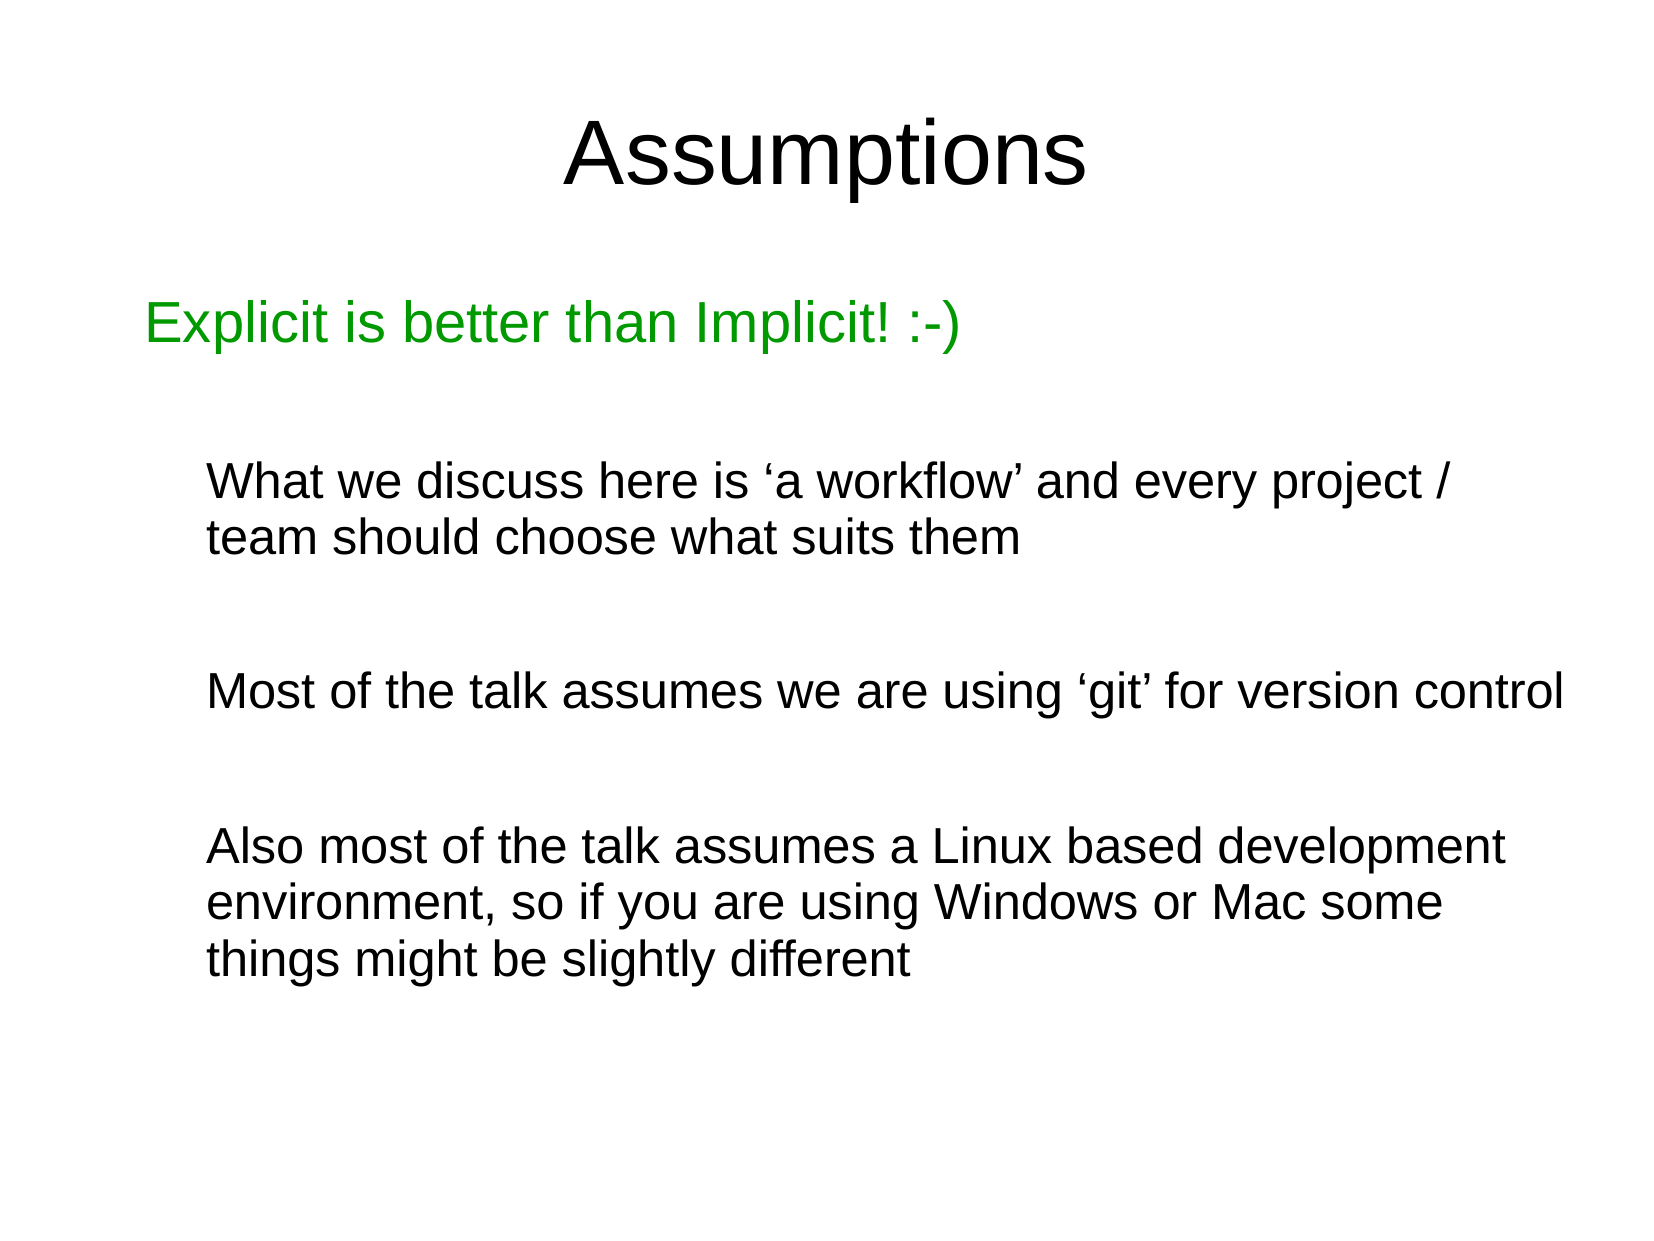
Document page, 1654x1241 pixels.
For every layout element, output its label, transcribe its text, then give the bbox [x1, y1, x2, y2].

title Assumptions [82, 49, 1571, 257]
list Explicit is better than Implicit! :-) What we discuss here is ‘a workflow’ and every project / team should choose what suits them Most of the talk assumes we are using ‘git’ for version control Also most of the talk assumes a Linux based development environment, so if you are using Windows or Mac some things might be slightly different [82, 290, 1571, 1010]
